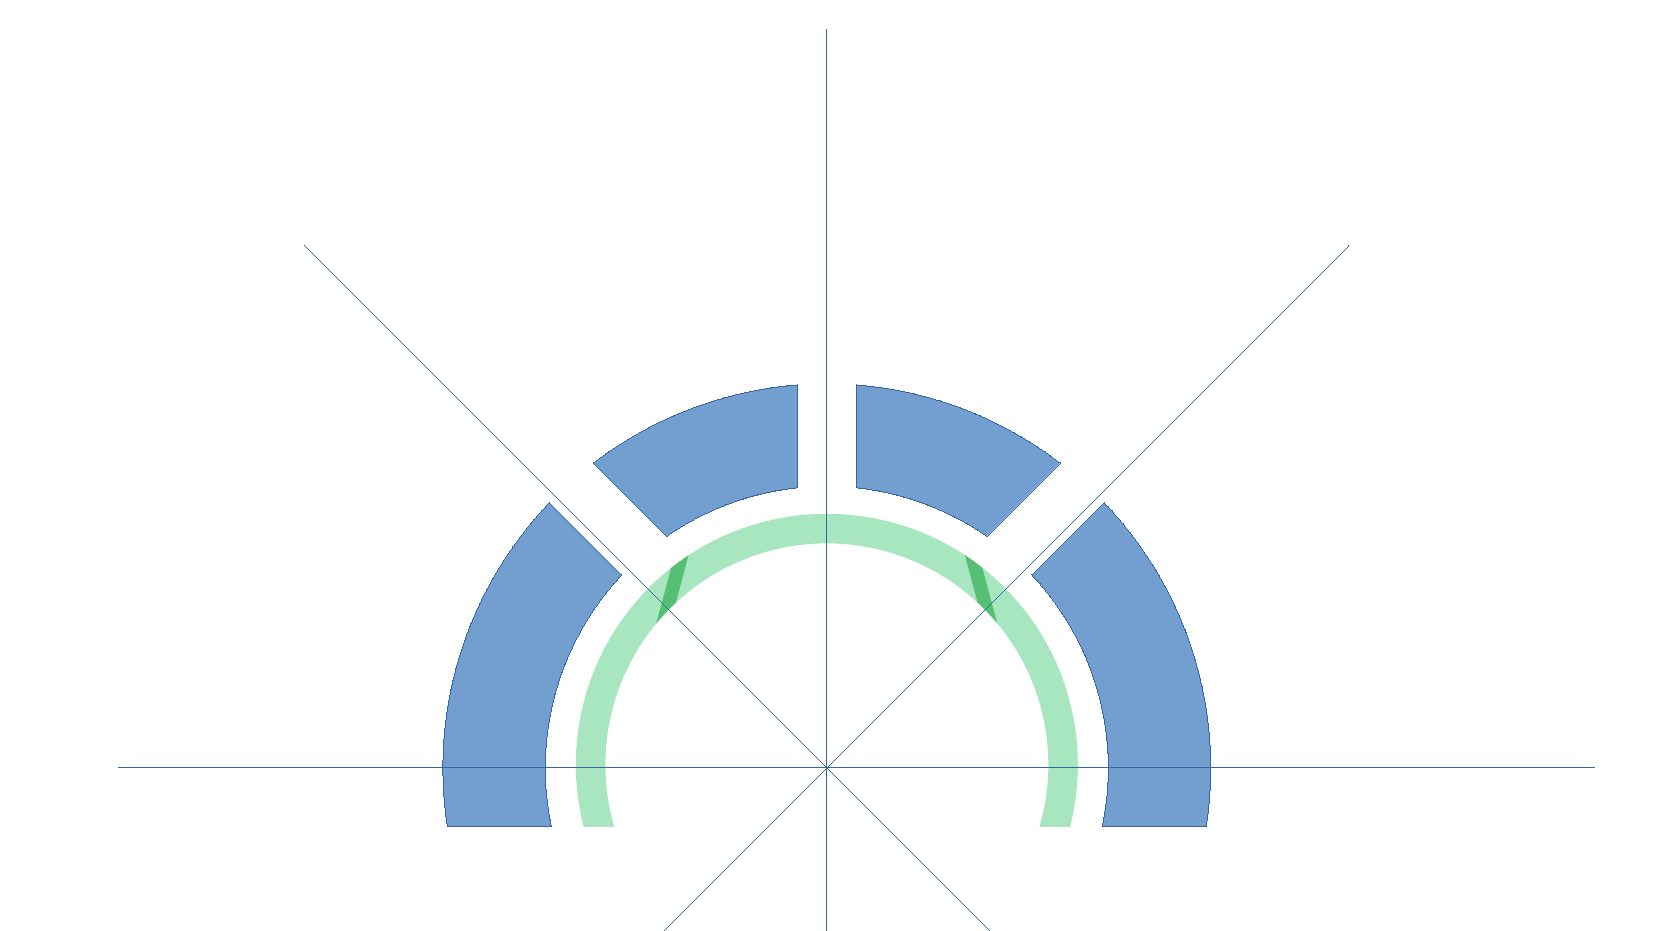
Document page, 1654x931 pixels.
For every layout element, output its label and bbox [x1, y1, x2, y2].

text_box [575, 513, 826, 767]
text_box [827, 513, 1078, 767]
text_box [442, 768, 552, 827]
text_box [1102, 768, 1211, 827]
text_box [575, 768, 615, 827]
text_box [1039, 768, 1078, 827]
text_box [593, 384, 798, 537]
text_box [442, 502, 622, 767]
text_box [856, 384, 1061, 537]
text_box [1031, 502, 1211, 767]
